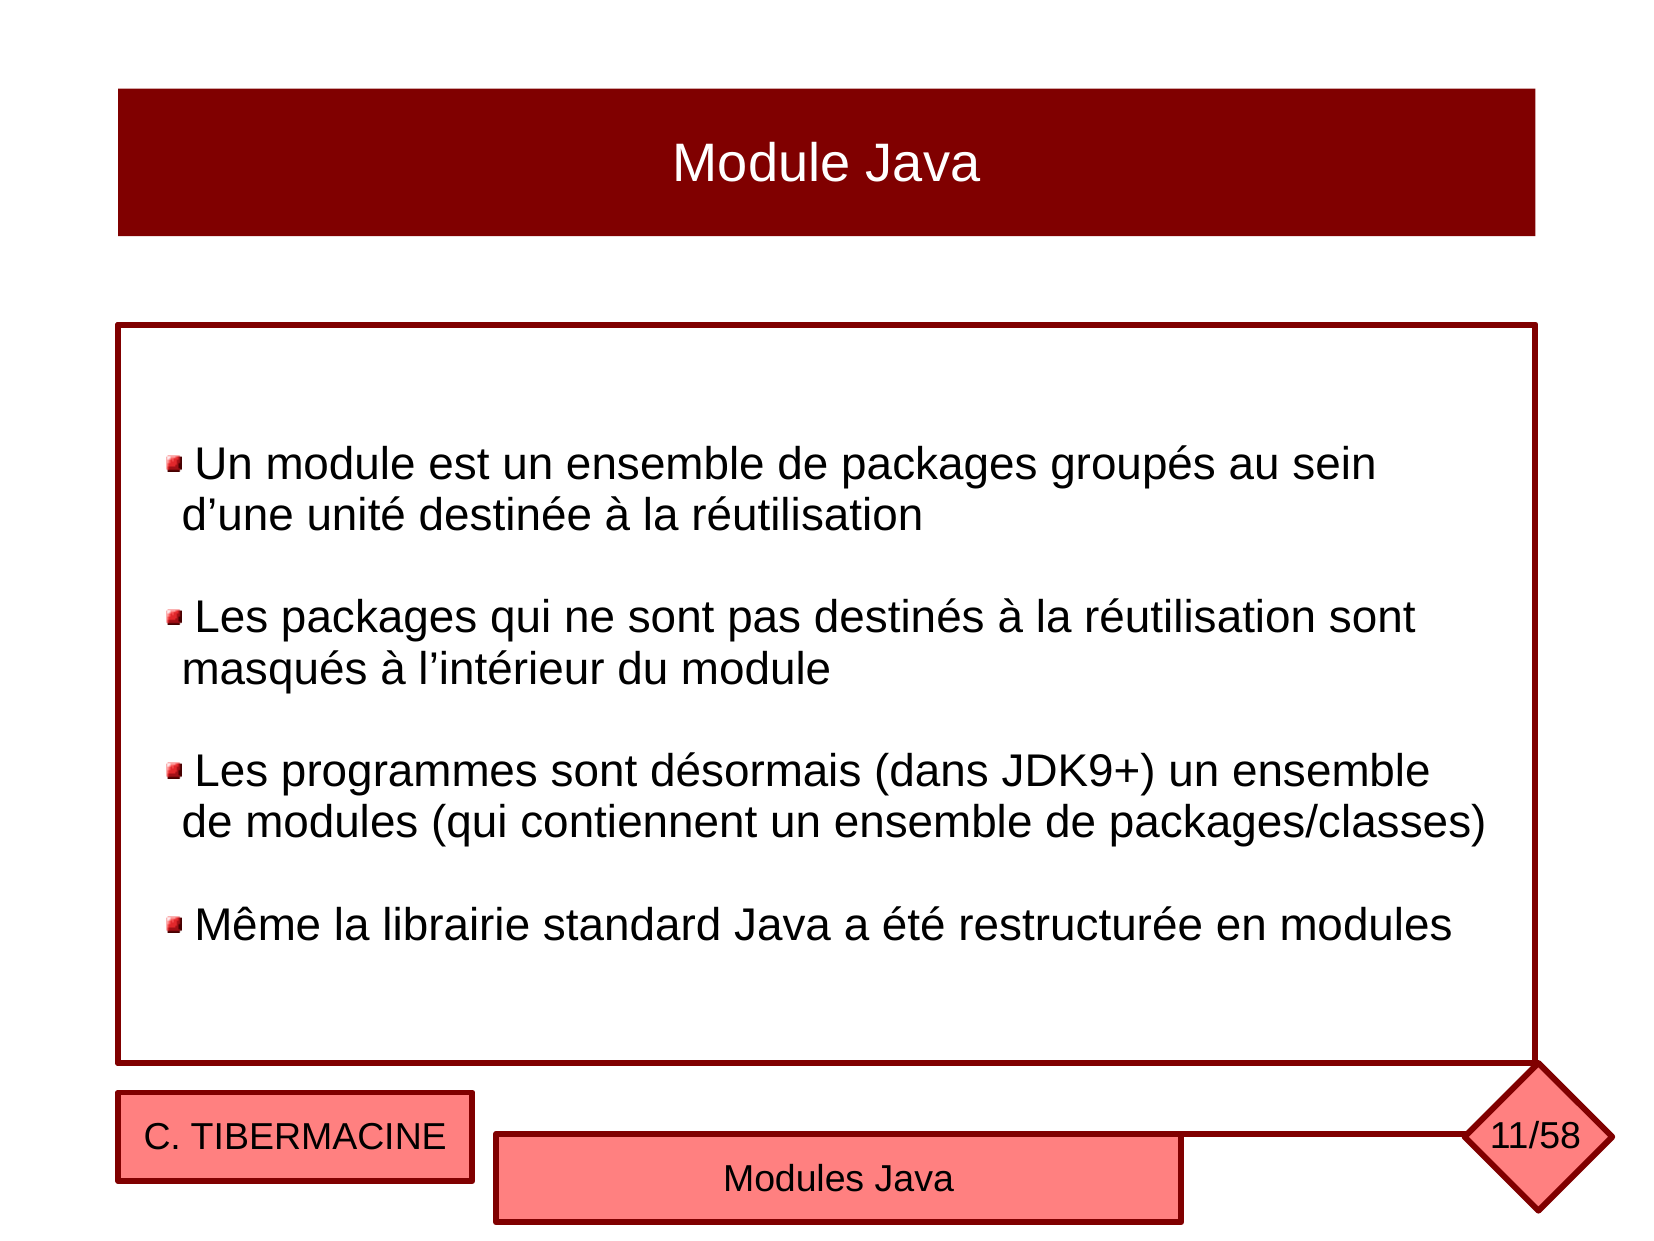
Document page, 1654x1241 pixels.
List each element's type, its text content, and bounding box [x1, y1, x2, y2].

picture [166, 762, 182, 779]
text_box <numéro>/58 [1475, 1107, 1654, 1164]
text_box [1494, 1062, 1583, 1107]
text_box C. TIBERMACINE [118, 1092, 473, 1182]
text_box [1464, 1126, 1475, 1148]
picture [166, 455, 182, 472]
text_box Module Java [118, 88, 1536, 237]
picture [166, 609, 182, 625]
picture [166, 916, 182, 933]
text_box [1491, 1164, 1586, 1211]
text_box Modules Java [496, 1133, 1182, 1223]
text_box Un module est un ensemble de packages groupés au sein d’une unité destinée à la réutilisation Les packages qui ne sont pas destinés à la réutilisation sont masqués à l’intérieur du module Les programmes sont désormais (dans JDK9+) un ensemble de modules (qui contiennent un ensemble de packages/classes) Même la librairie standard Java a été restructurée en modules [118, 324, 1536, 1063]
